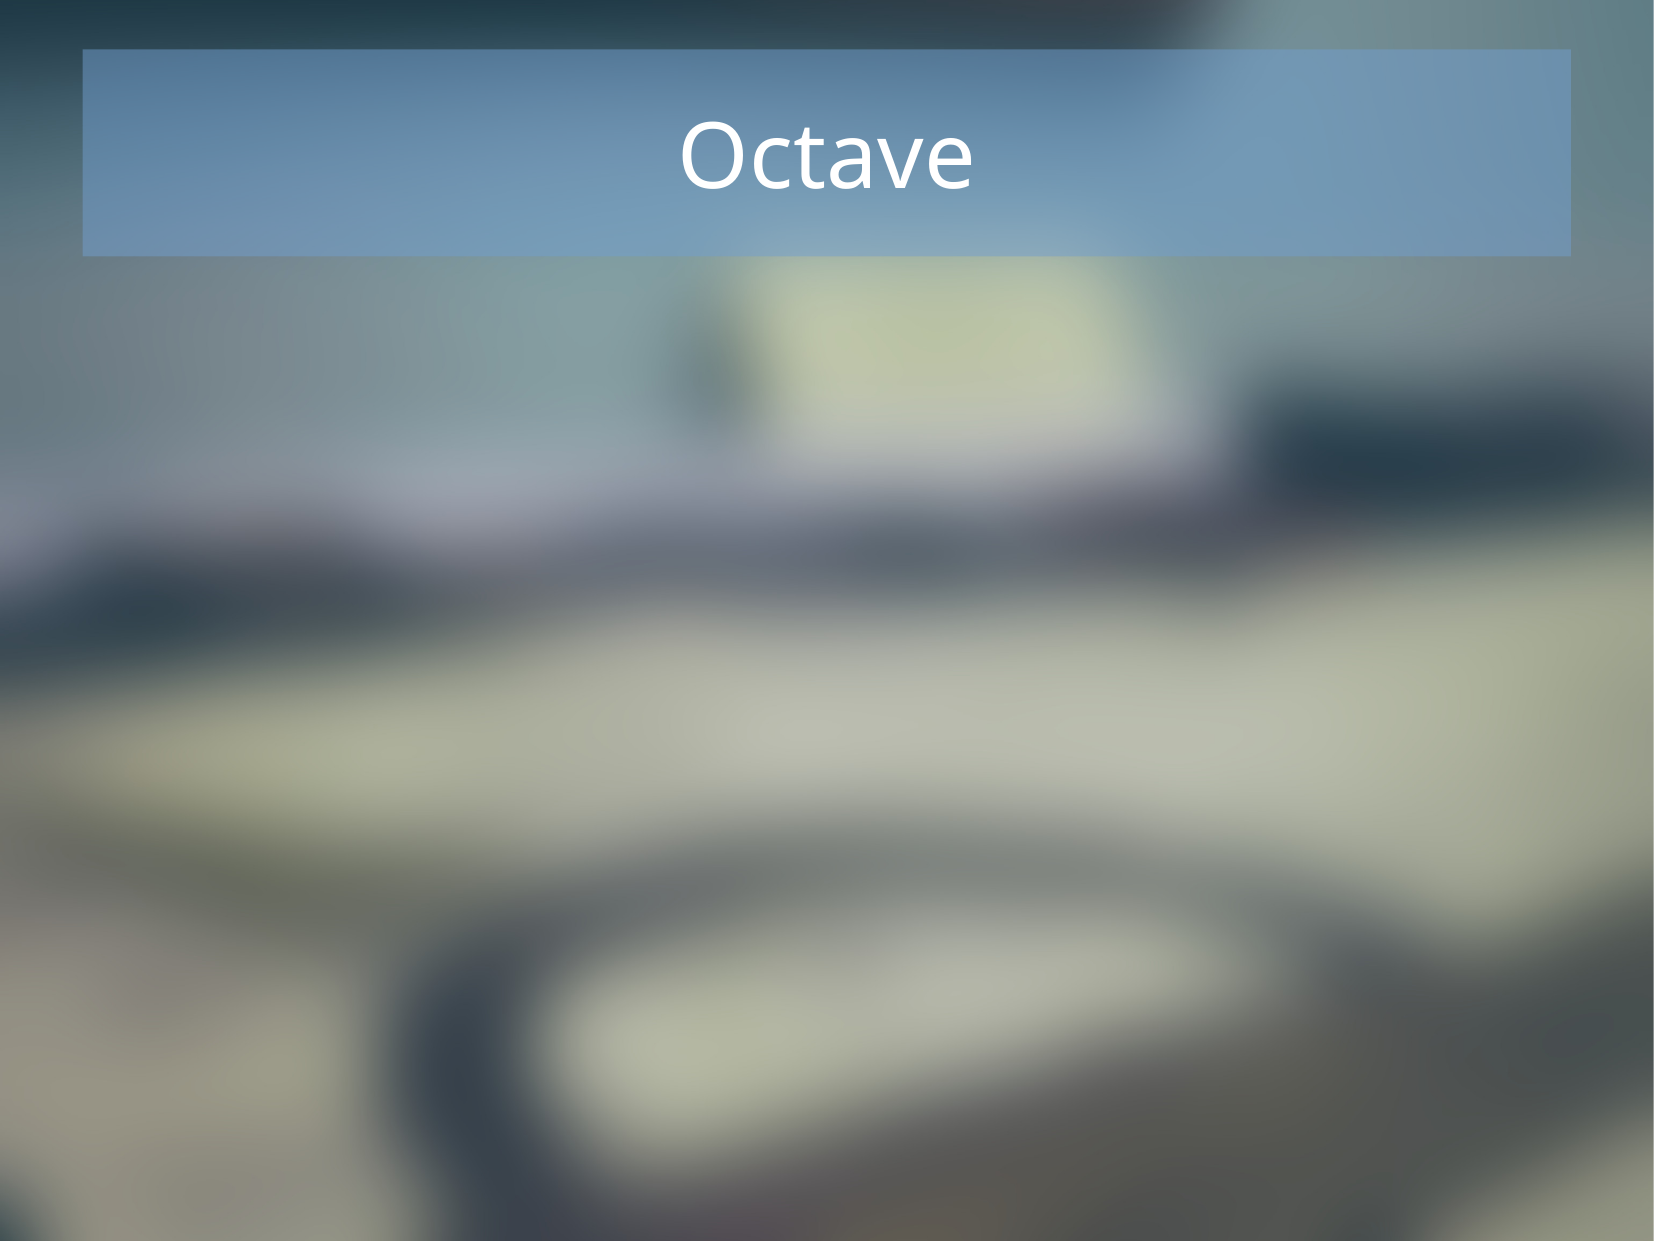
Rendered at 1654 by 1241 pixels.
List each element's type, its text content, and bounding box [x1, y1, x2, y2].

picture [0, 0, 1654, 1241]
title Octave [82, 49, 1571, 257]
